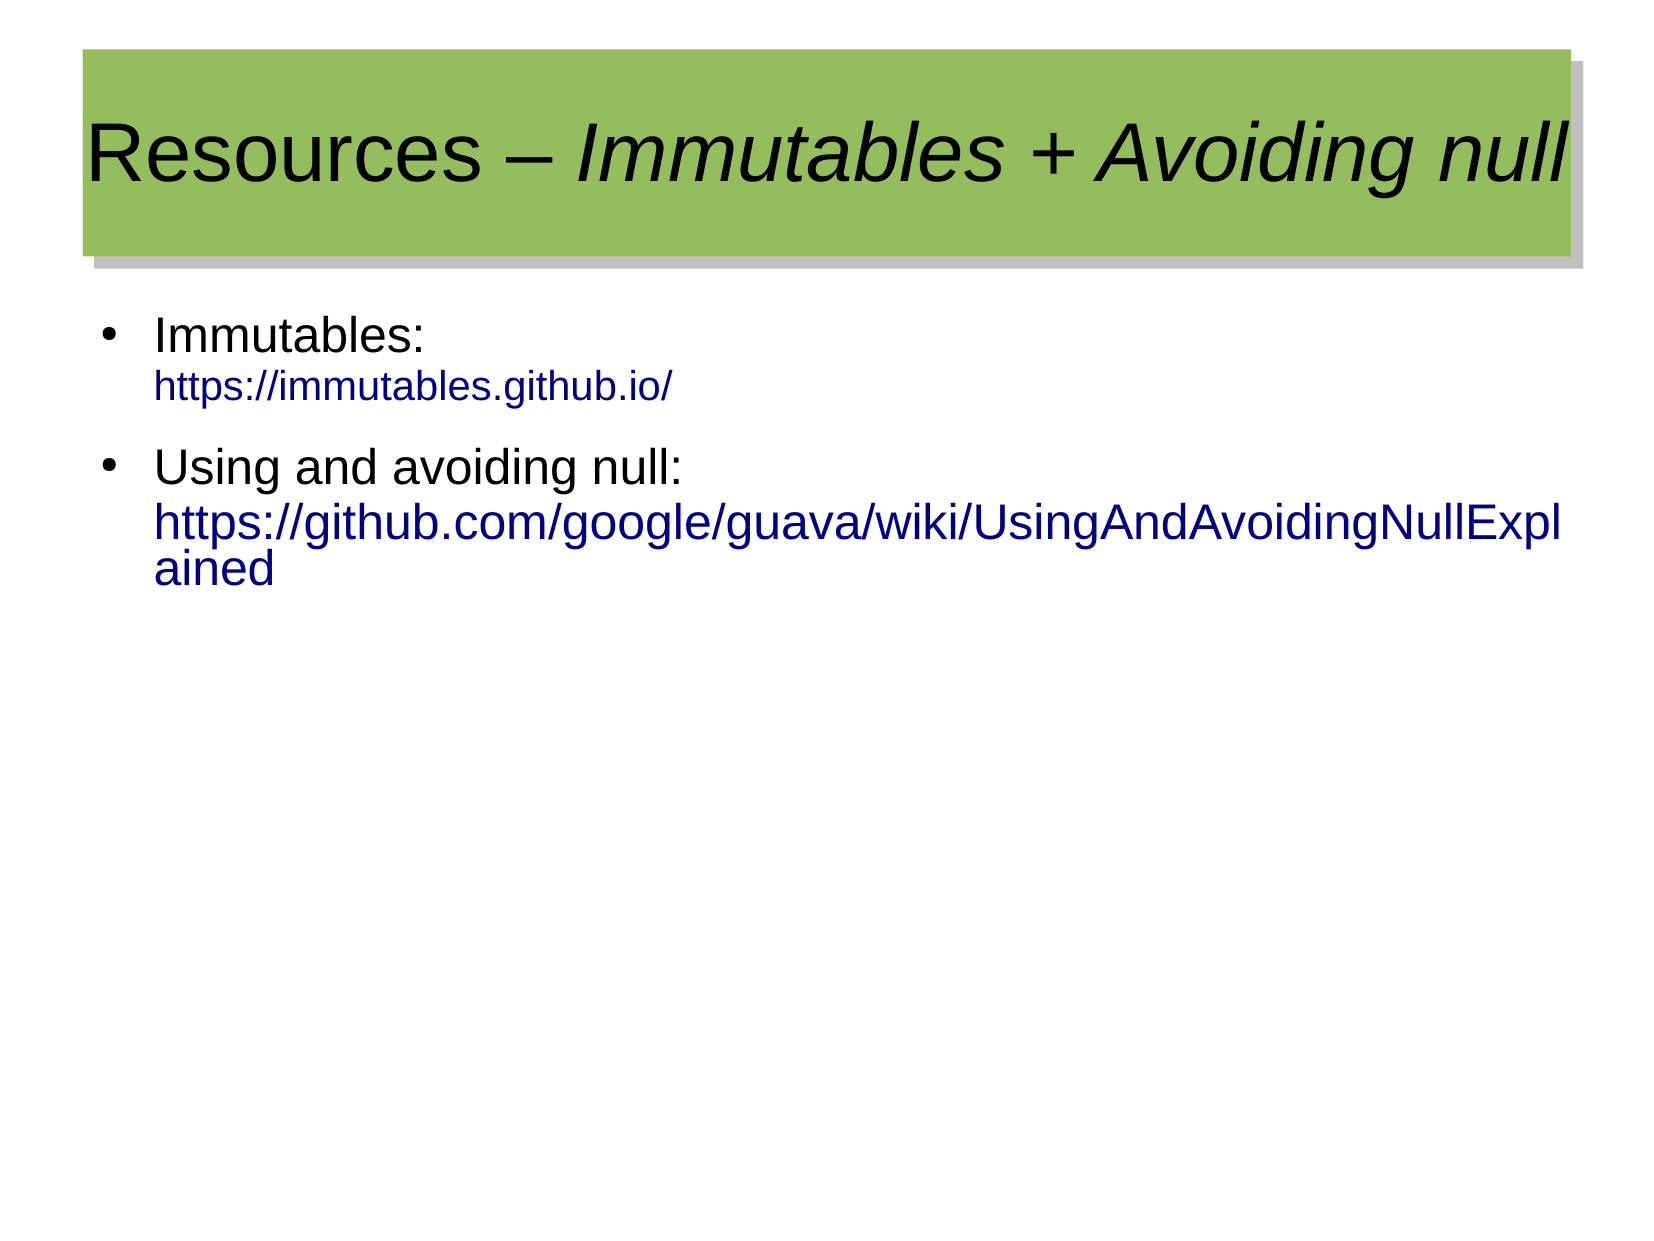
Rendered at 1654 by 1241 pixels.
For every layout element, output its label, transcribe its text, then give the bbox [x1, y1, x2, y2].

title Resources – Immutables + Avoiding null [82, 49, 1571, 257]
list Immutables: https://immutables.github.io/ Using and avoiding null: https://github.com/google/guava/wiki/UsingAndAvoidingNullExplained [82, 307, 1571, 1111]
